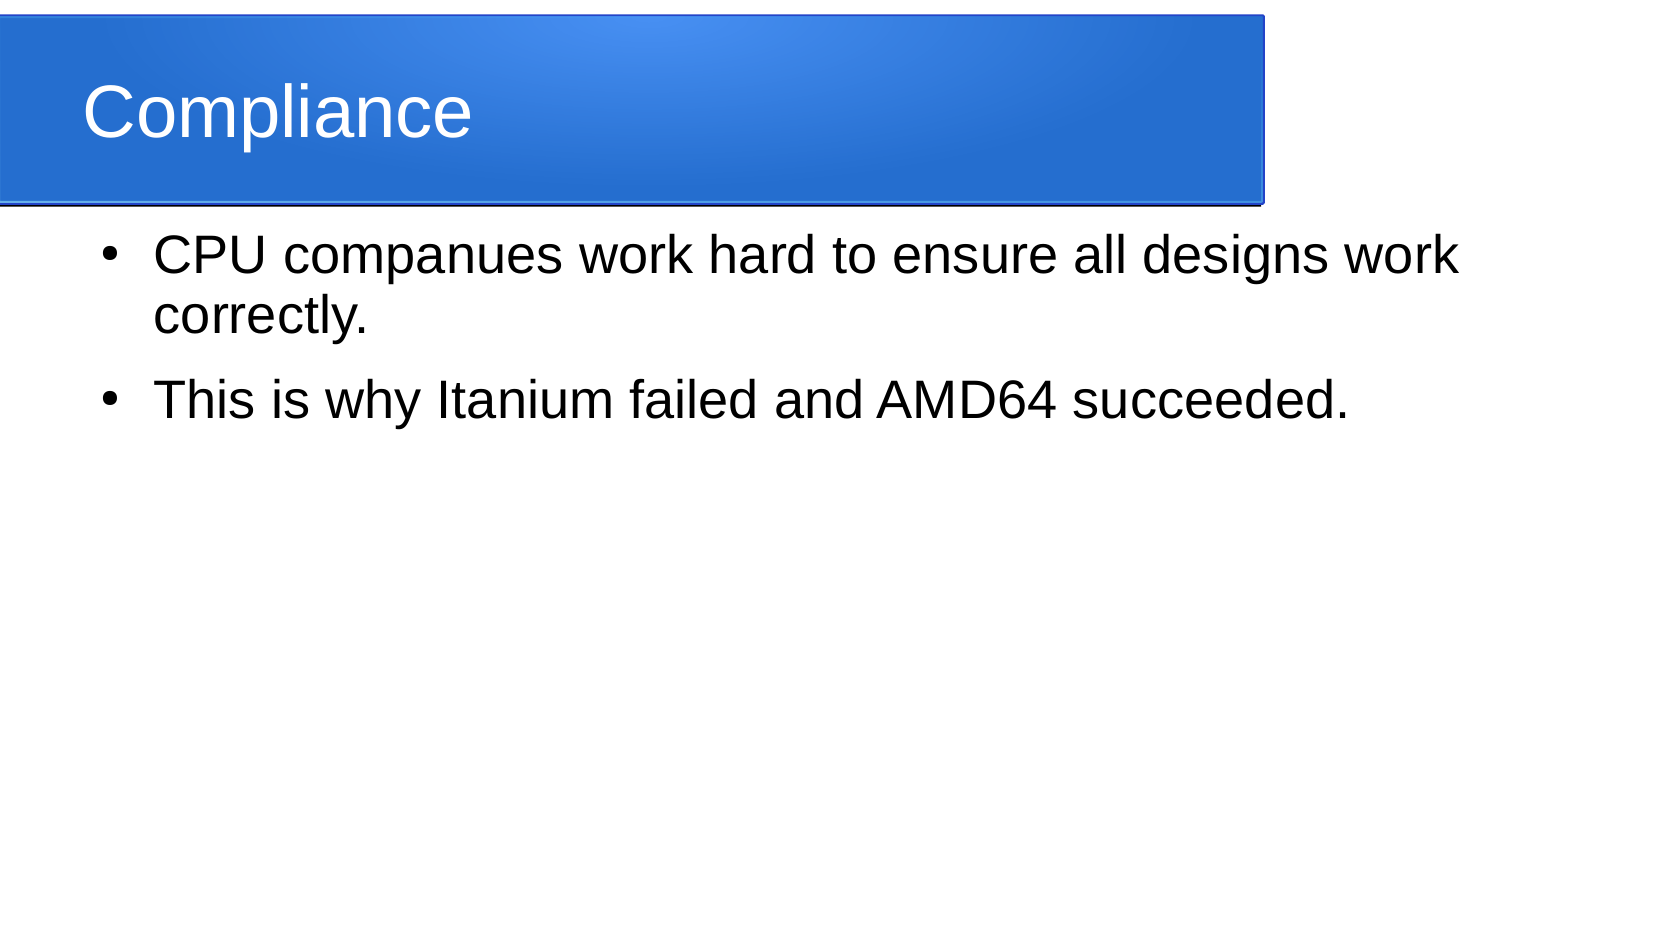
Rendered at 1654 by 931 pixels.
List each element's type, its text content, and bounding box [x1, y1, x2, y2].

list CPU companues work hard to ensure all designs work correctly. This is why Itanium failed and AMD64 succeeded. [82, 224, 1571, 764]
title Compliance [82, 35, 1235, 189]
